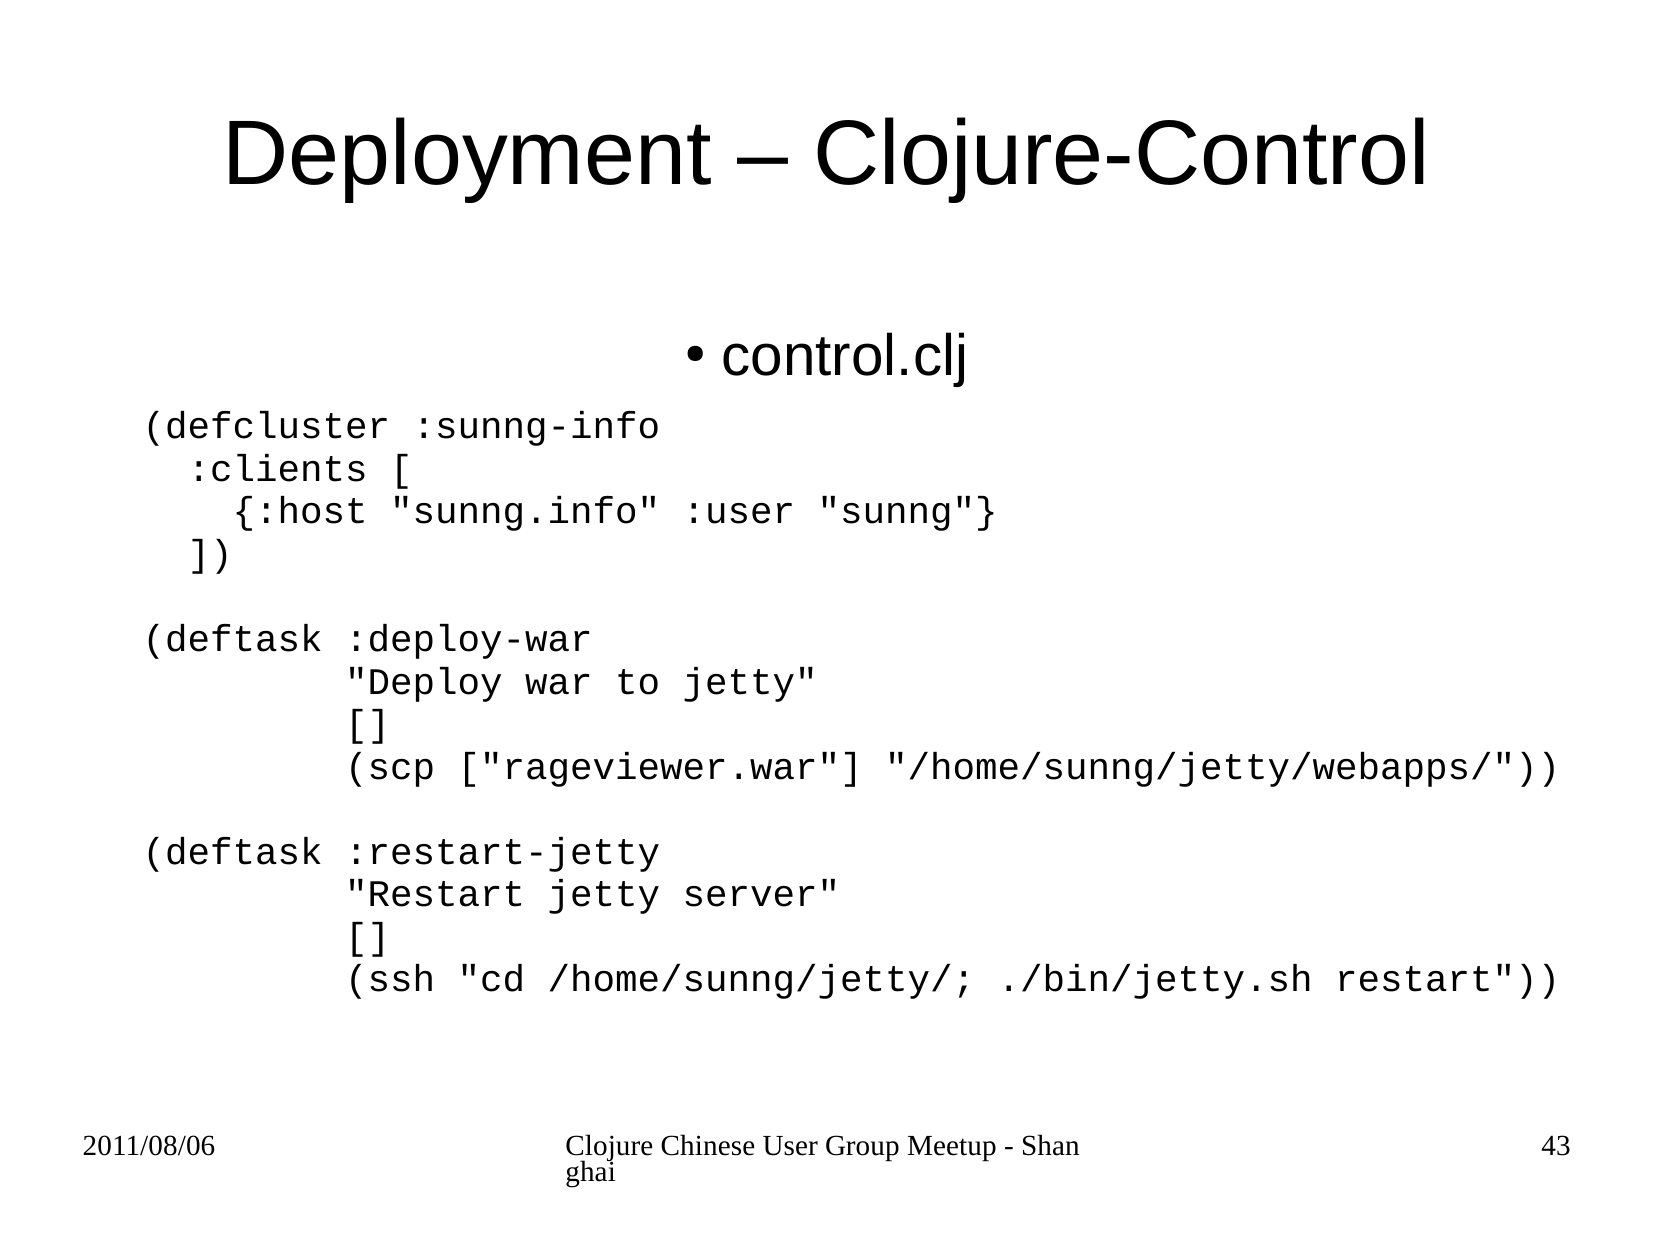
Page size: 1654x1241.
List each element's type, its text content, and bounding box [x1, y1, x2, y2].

title Deployment – Clojure-Control [82, 49, 1571, 257]
subtitle control.clj [82, 290, 1571, 1109]
